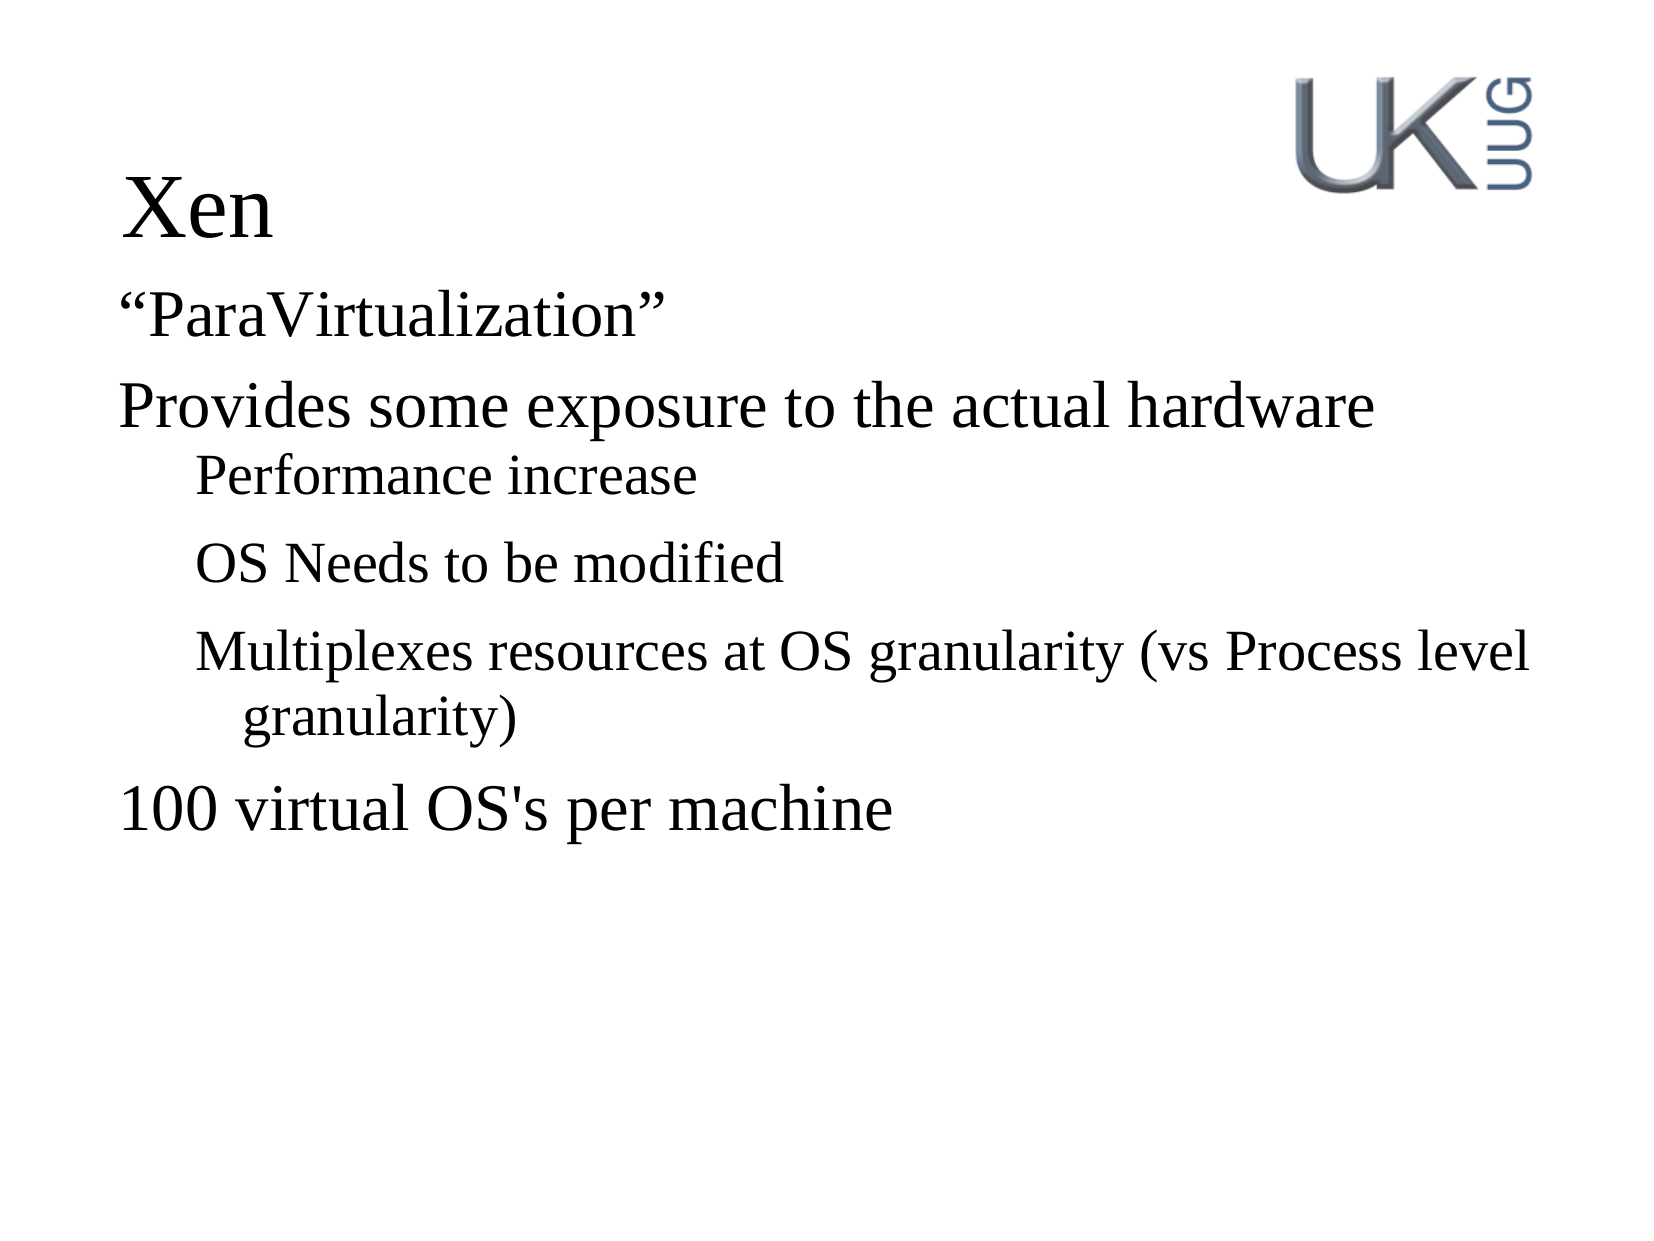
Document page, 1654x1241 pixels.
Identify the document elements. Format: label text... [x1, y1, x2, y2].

title Xen [121, 102, 1534, 269]
list “ParaVirtualization” Provides some exposure to the actual hardware Performance increase OS Needs to be modified Multiplexes resources at OS granularity (vs Process level granularity) 100 virtual OS's per machine [86, 269, 1626, 1241]
picture [1289, 74, 1538, 196]
